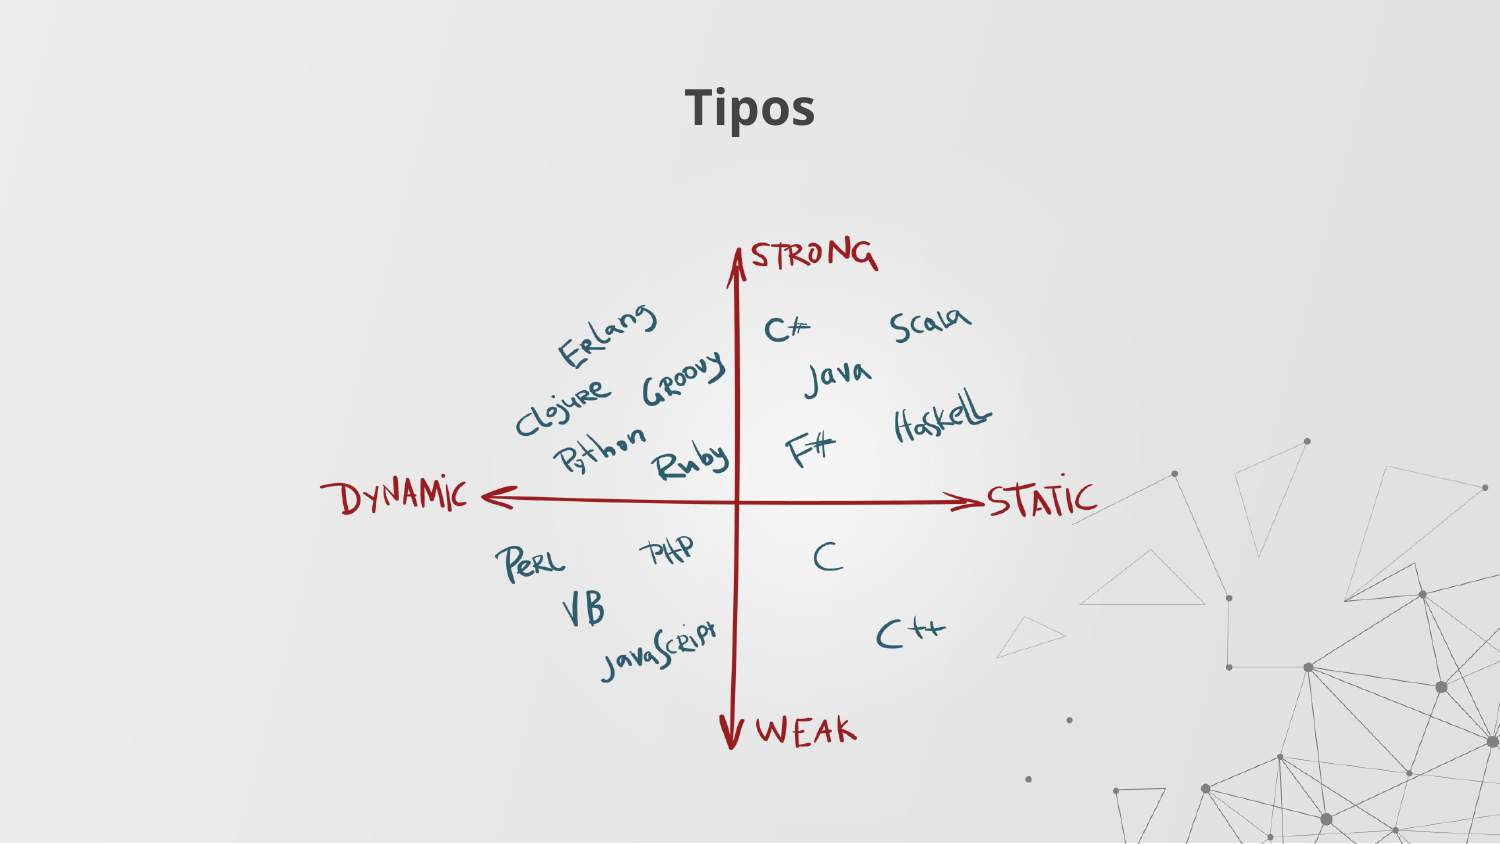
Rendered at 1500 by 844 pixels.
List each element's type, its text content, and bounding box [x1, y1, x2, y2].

picture [0, 0, 1500, 844]
title Tipos [60, 60, 1441, 216]
